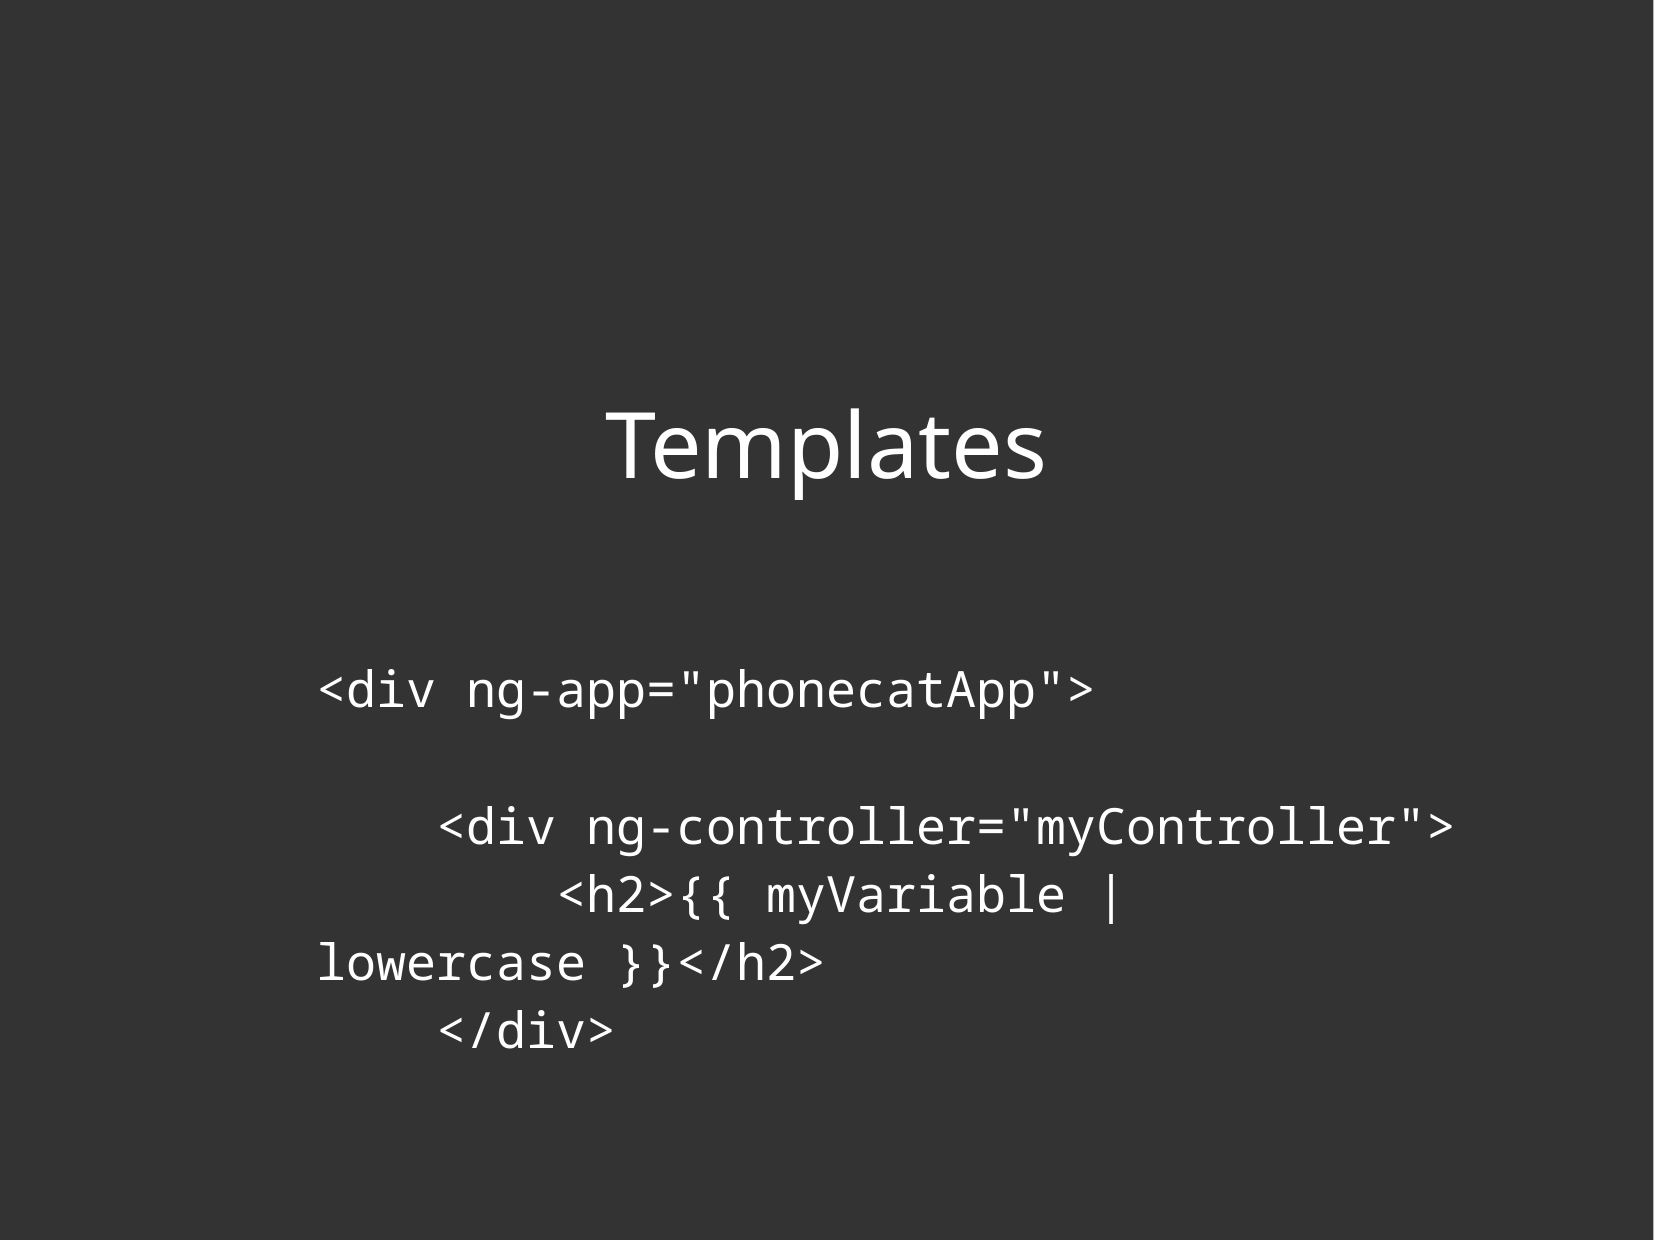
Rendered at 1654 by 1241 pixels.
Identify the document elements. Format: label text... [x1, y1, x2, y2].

subtitle Templates [82, 83, 1571, 803]
text_box <div ng-app="phonecatApp"> <div ng-controller="myController"> <h2>{{ myVariable | lowercase }}</h2> </div> [301, 646, 1526, 912]
